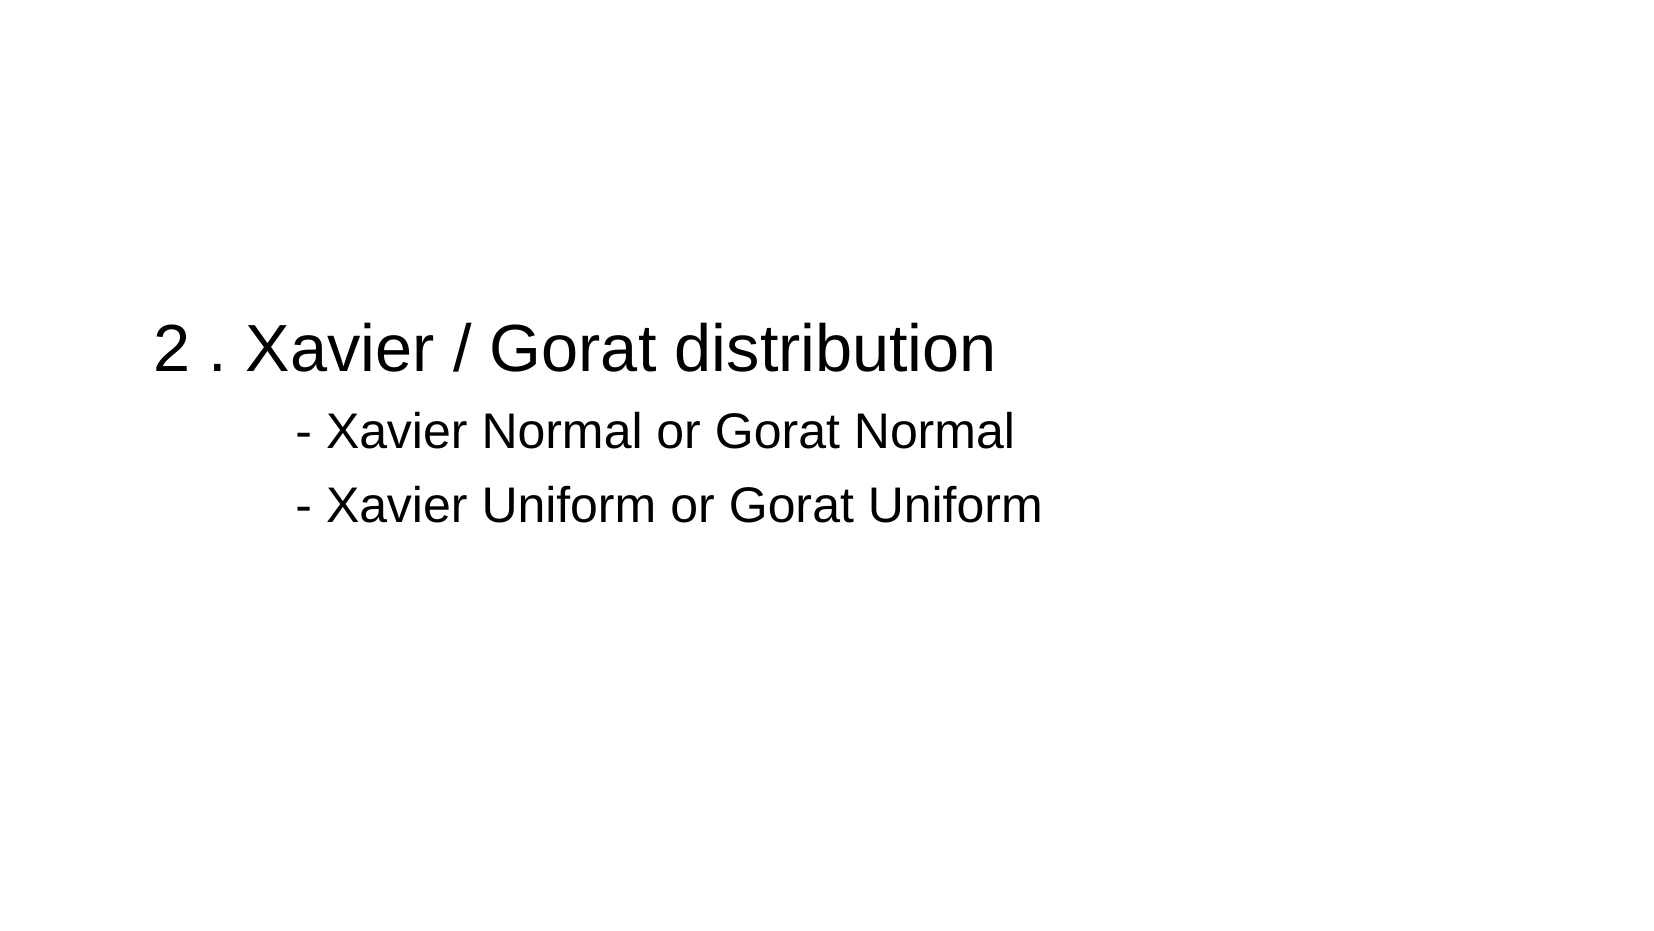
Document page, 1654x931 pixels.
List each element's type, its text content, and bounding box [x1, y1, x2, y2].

list 2 . Xavier / Gorat distribution - Xavier Normal or Gorat Normal - Xavier Uniform or Gorat Uniform [82, 310, 1571, 851]
